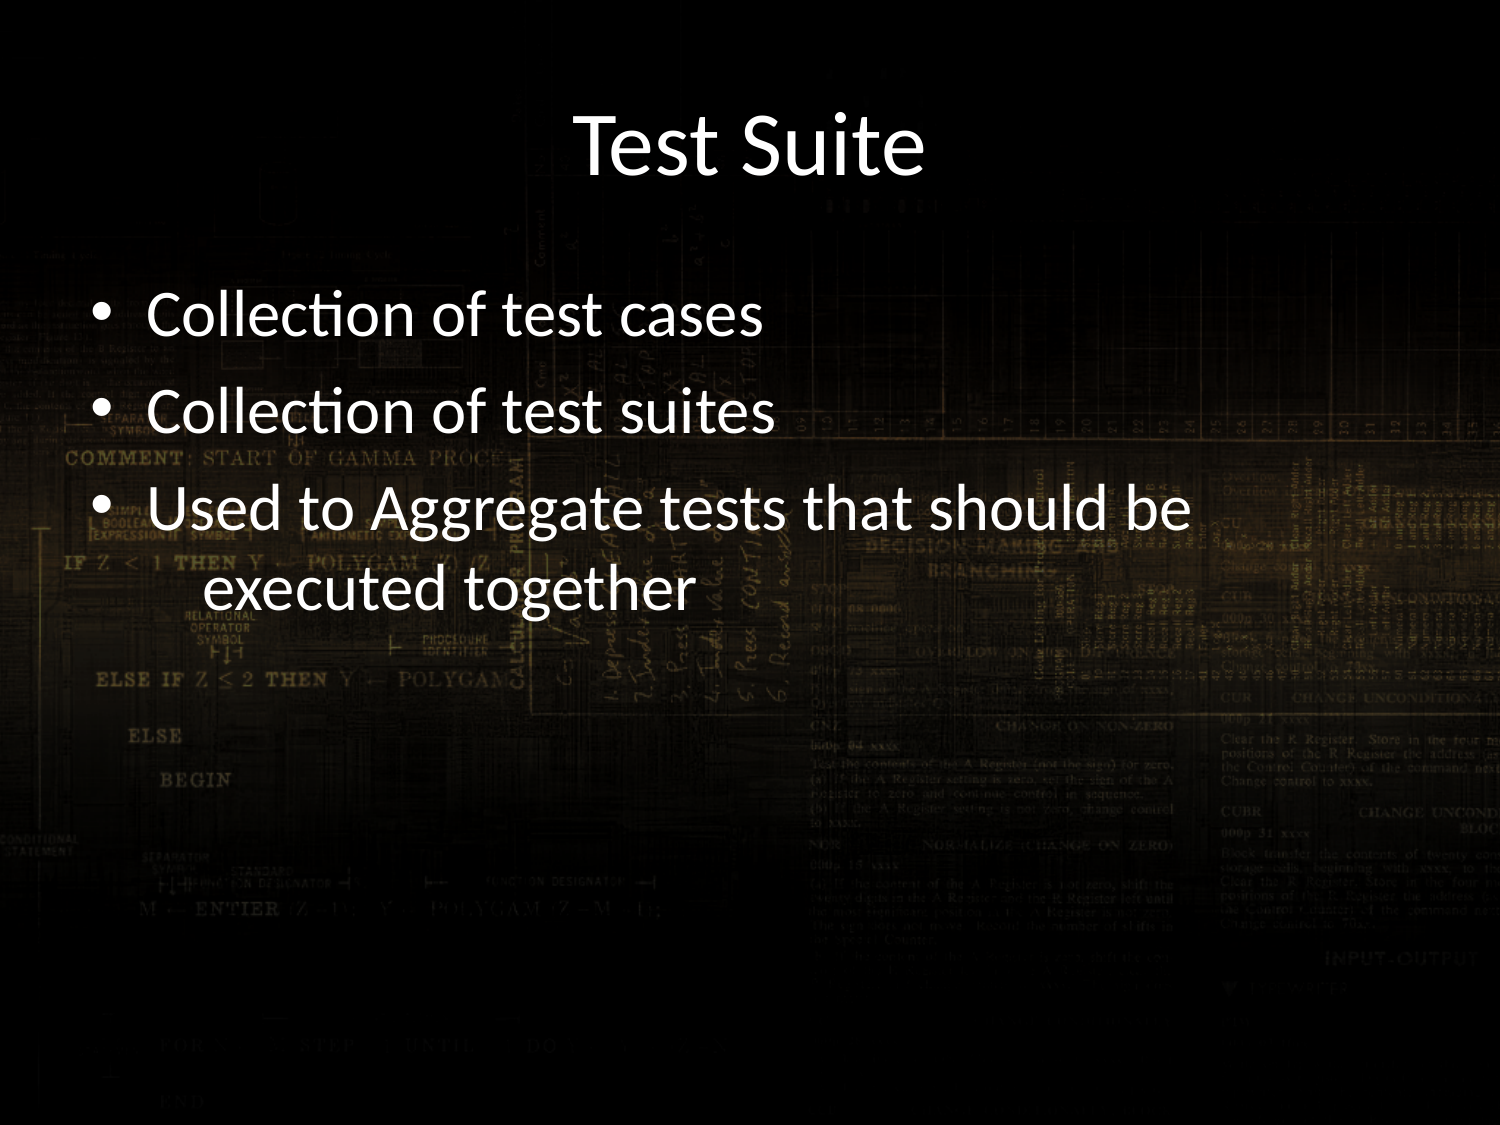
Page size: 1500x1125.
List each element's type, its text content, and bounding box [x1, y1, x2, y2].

title Test Suite [75, 45, 1426, 233]
list Collection of test cases Collection of test suites Used to Aggregate tests that should be executed together [75, 262, 1426, 1005]
